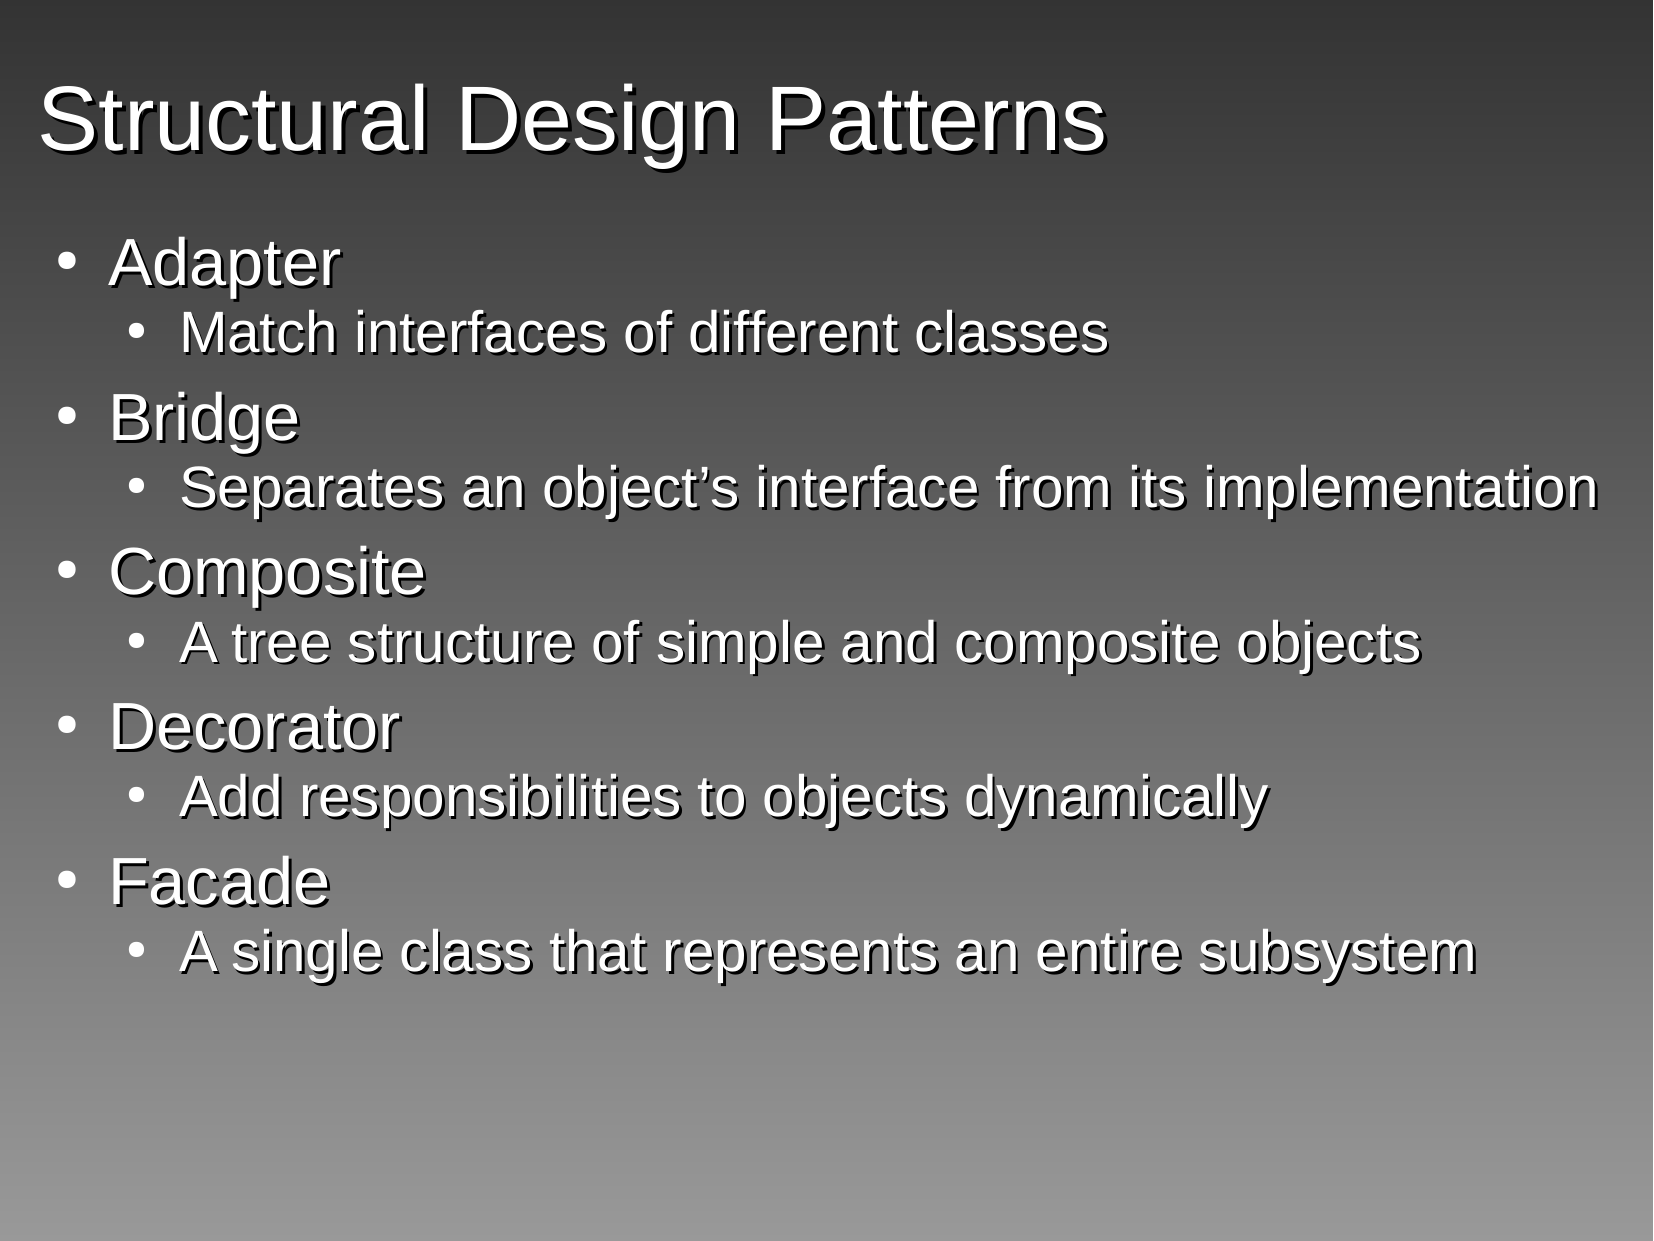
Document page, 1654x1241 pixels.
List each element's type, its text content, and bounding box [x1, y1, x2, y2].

list Adapter Match interfaces of different classes Bridge Separates an object’s interface from its implementation Composite A tree structure of simple and composite objects Decorator Add responsibilities to objects dynamically Facade A single class that represents an entire subsystem [37, 225, 1613, 1126]
title Structural Design Patterns [37, 49, 1613, 188]
